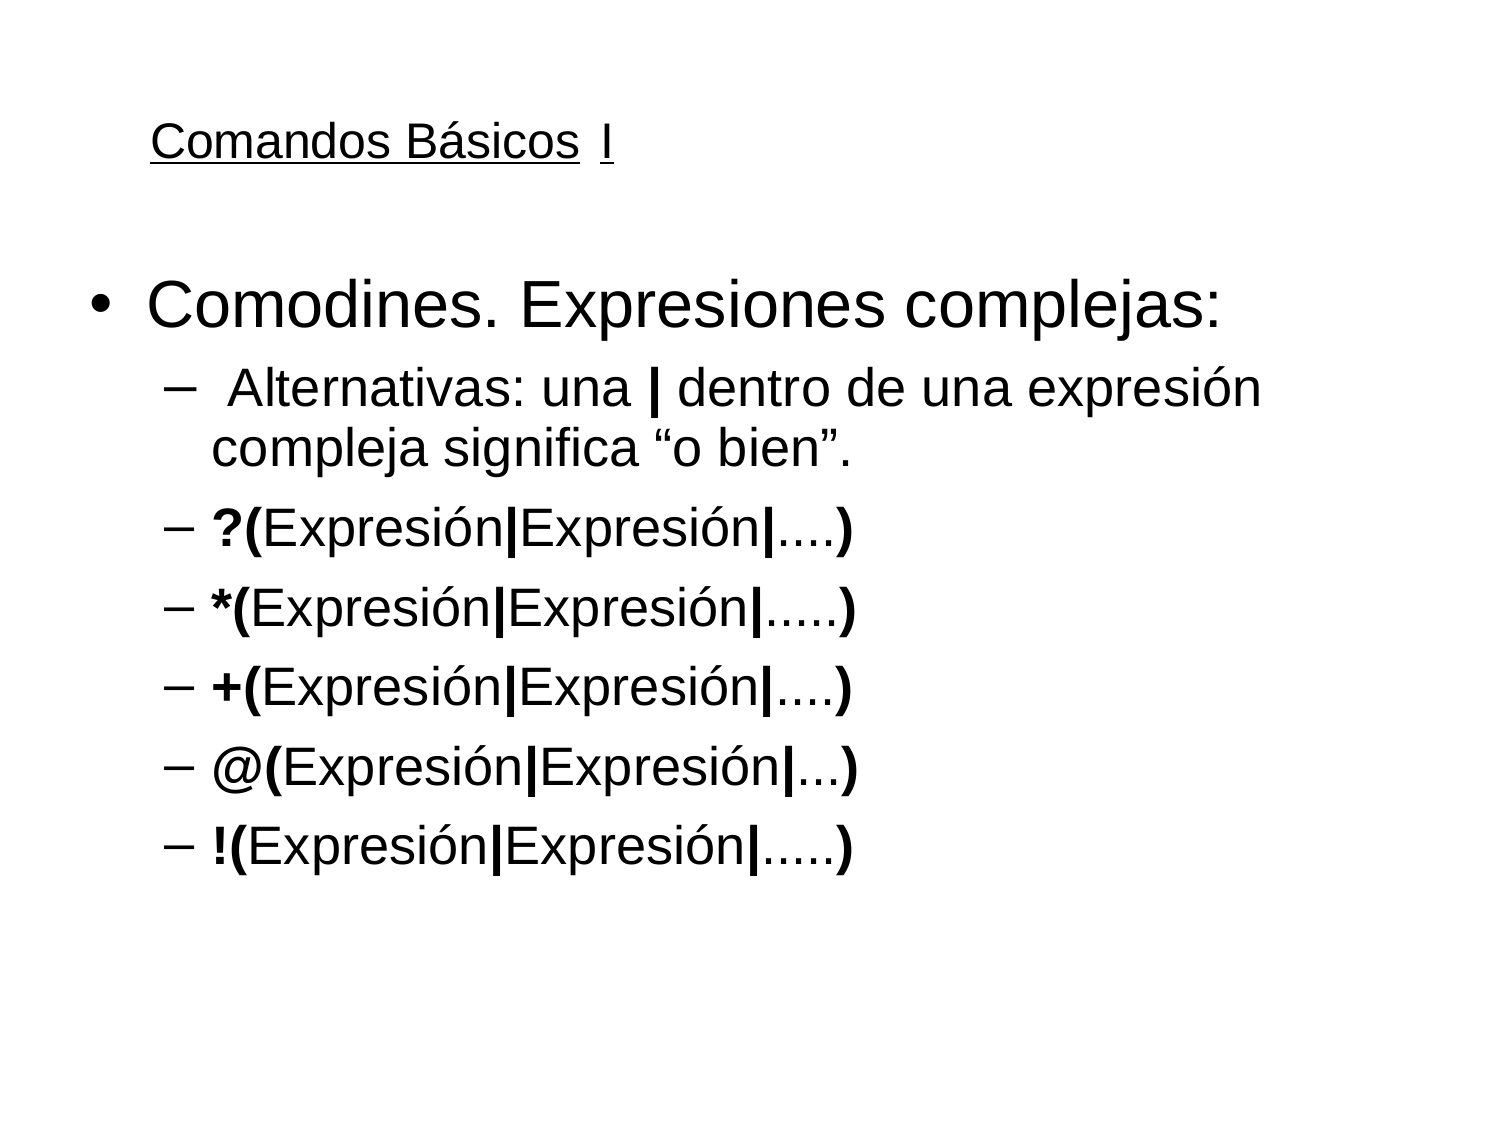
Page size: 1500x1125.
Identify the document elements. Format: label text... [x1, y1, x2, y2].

title Comandos Básicos I [75, 45, 1426, 233]
list Comodines. Expresiones complejas: Alternativas: una | dentro de una expresión compleja significa “o bien”. ?(Expresión|Expresión|....) *(Expresión|Expresión|.....) +(Expresión|Expresión|....) @(Expresión|Expresión|...) !(Expresión|Expresión|.....) [75, 262, 1426, 1125]
